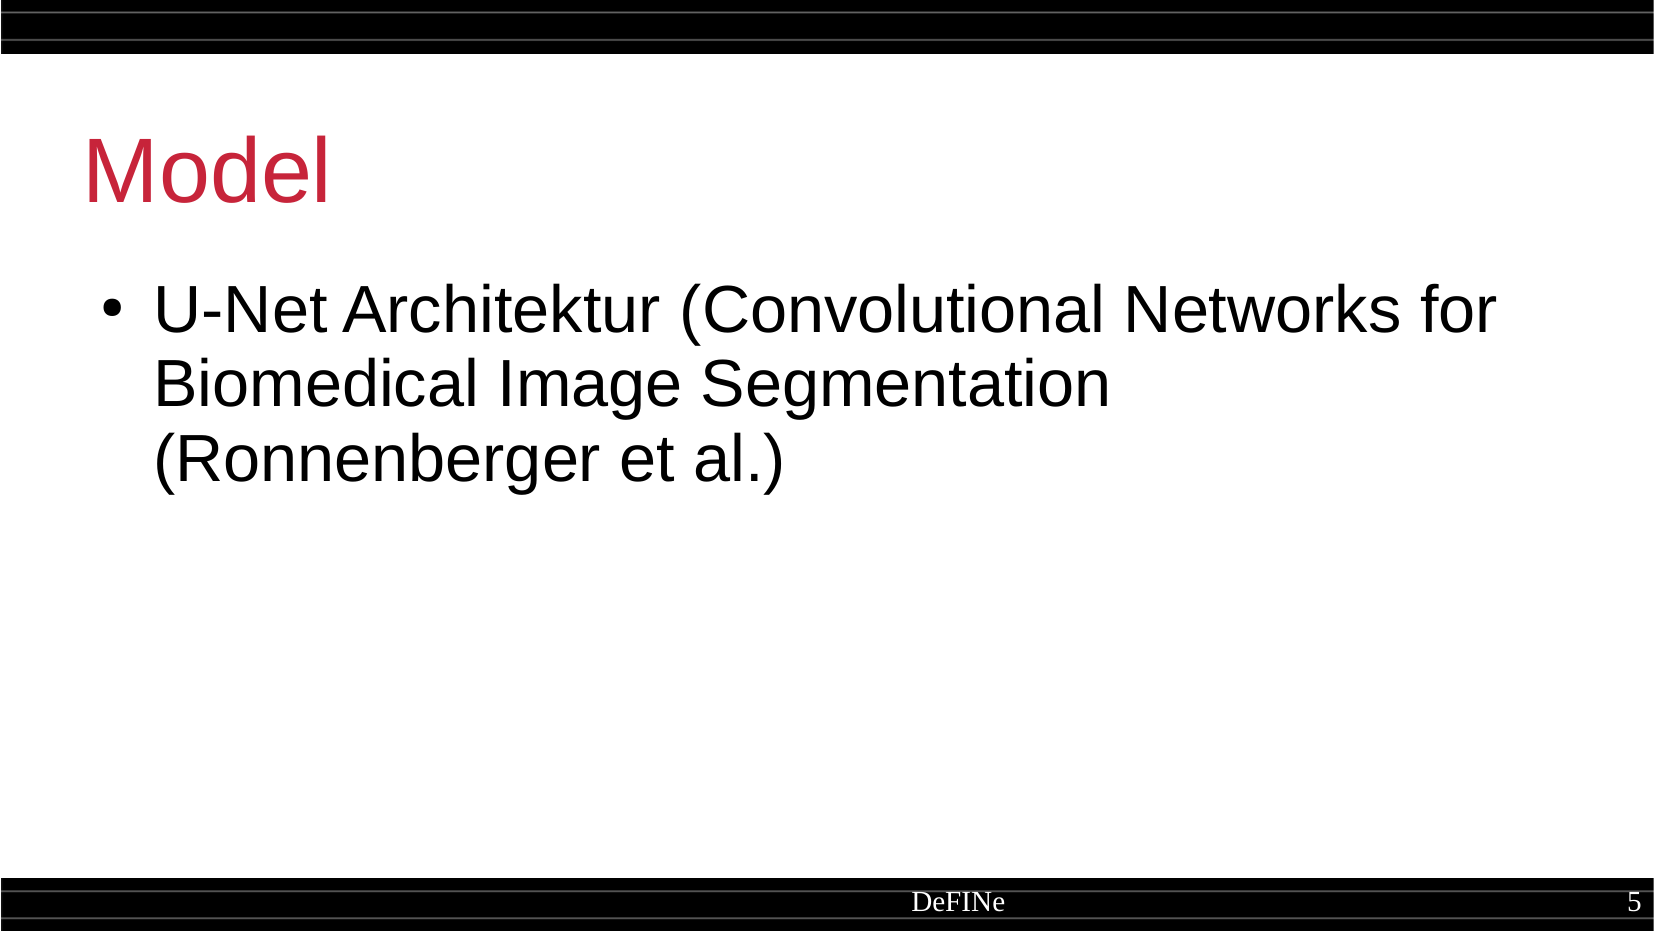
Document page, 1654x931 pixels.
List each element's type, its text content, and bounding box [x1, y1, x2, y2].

list U-Net Architektur (Convolutional Networks for Biomedical Image Segmentation (Ronnenberger et al.) [82, 271, 1571, 758]
picture [1, 0, 1654, 54]
title Model [82, 92, 1571, 249]
picture [1, 878, 1654, 931]
